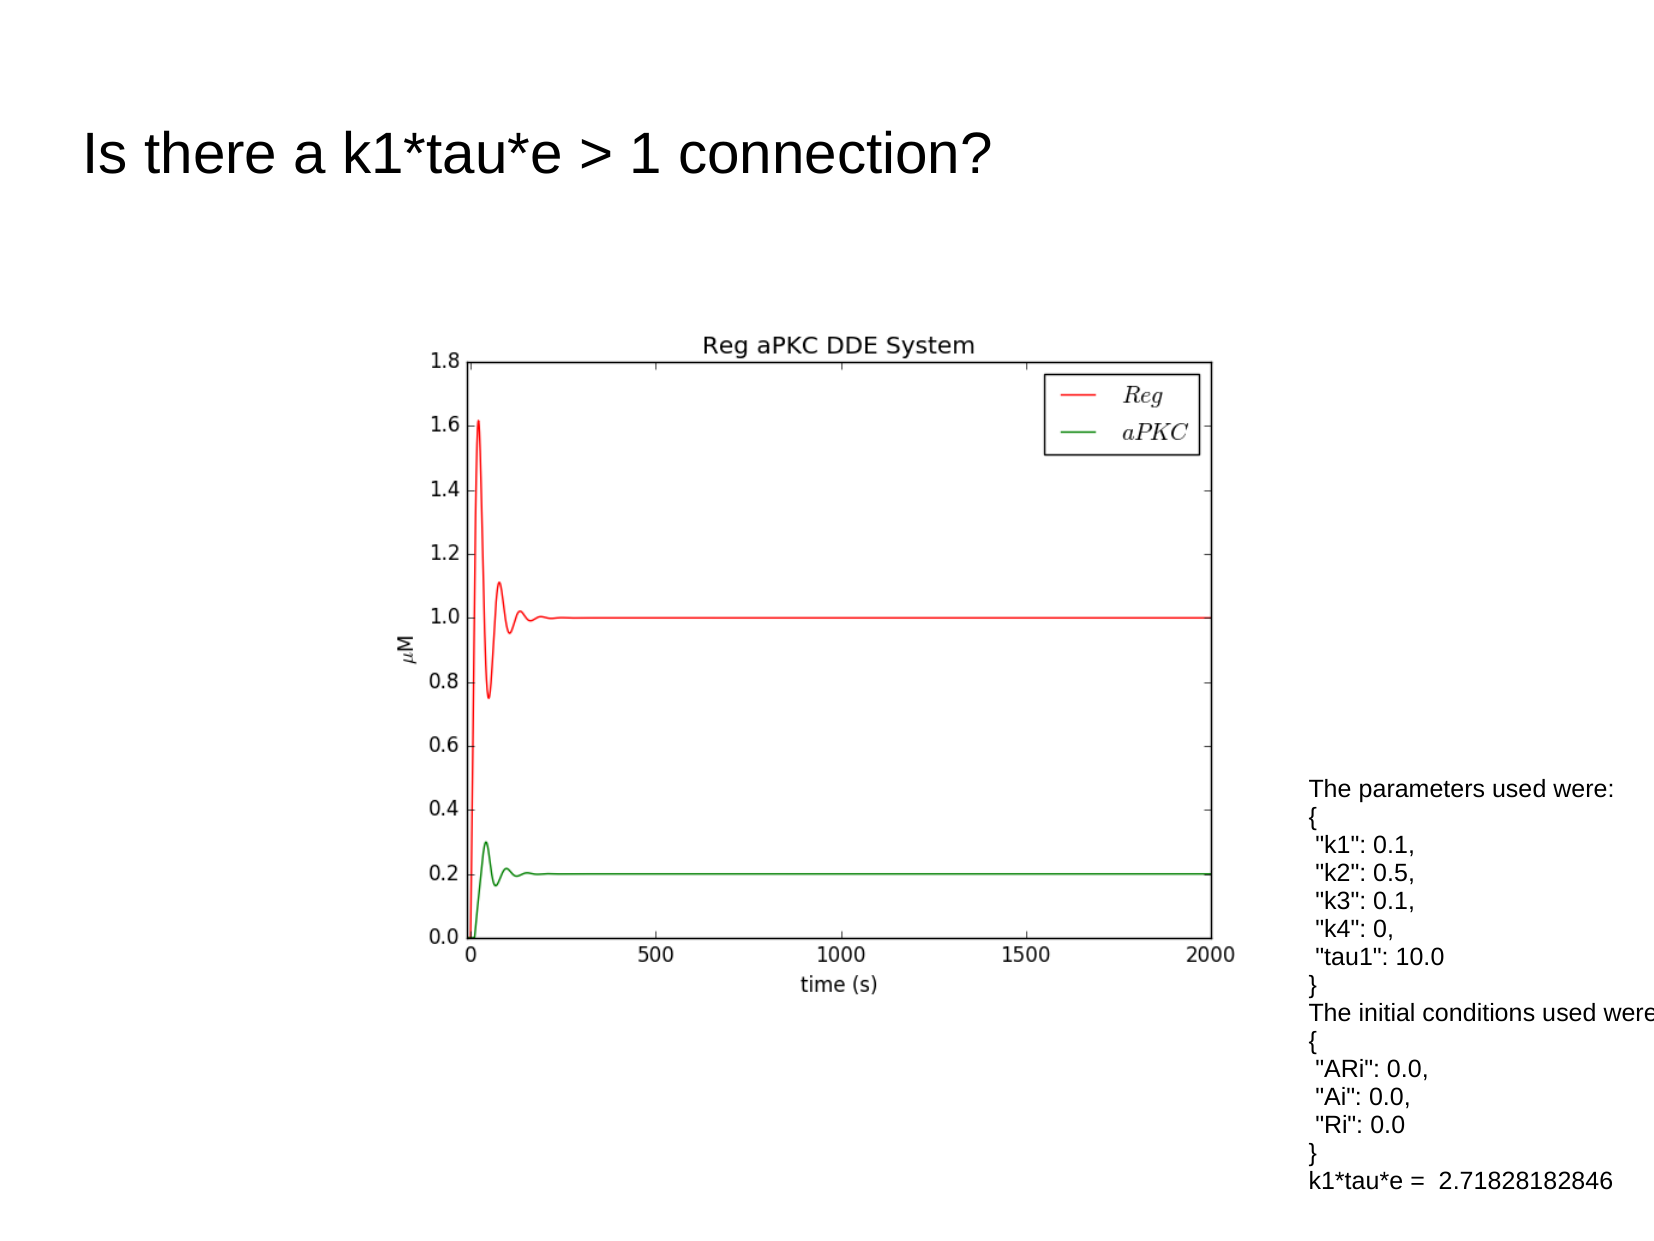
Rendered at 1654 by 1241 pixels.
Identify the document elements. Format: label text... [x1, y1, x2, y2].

text_box The parameters used were: { "k1": 0.1, "k2": 0.5, "k3": 0.1, "k4": 0, "tau1": 10.0 } The initial conditions used were: { "ARi": 0.0, "Ai": 0.0, "Ri": 0.0 } k1*tau*e = 2.71828182846 [1293, 767, 1654, 1241]
title Is there a k1*tau*e > 1 connection? [82, 49, 1571, 257]
picture [347, 290, 1307, 1010]
